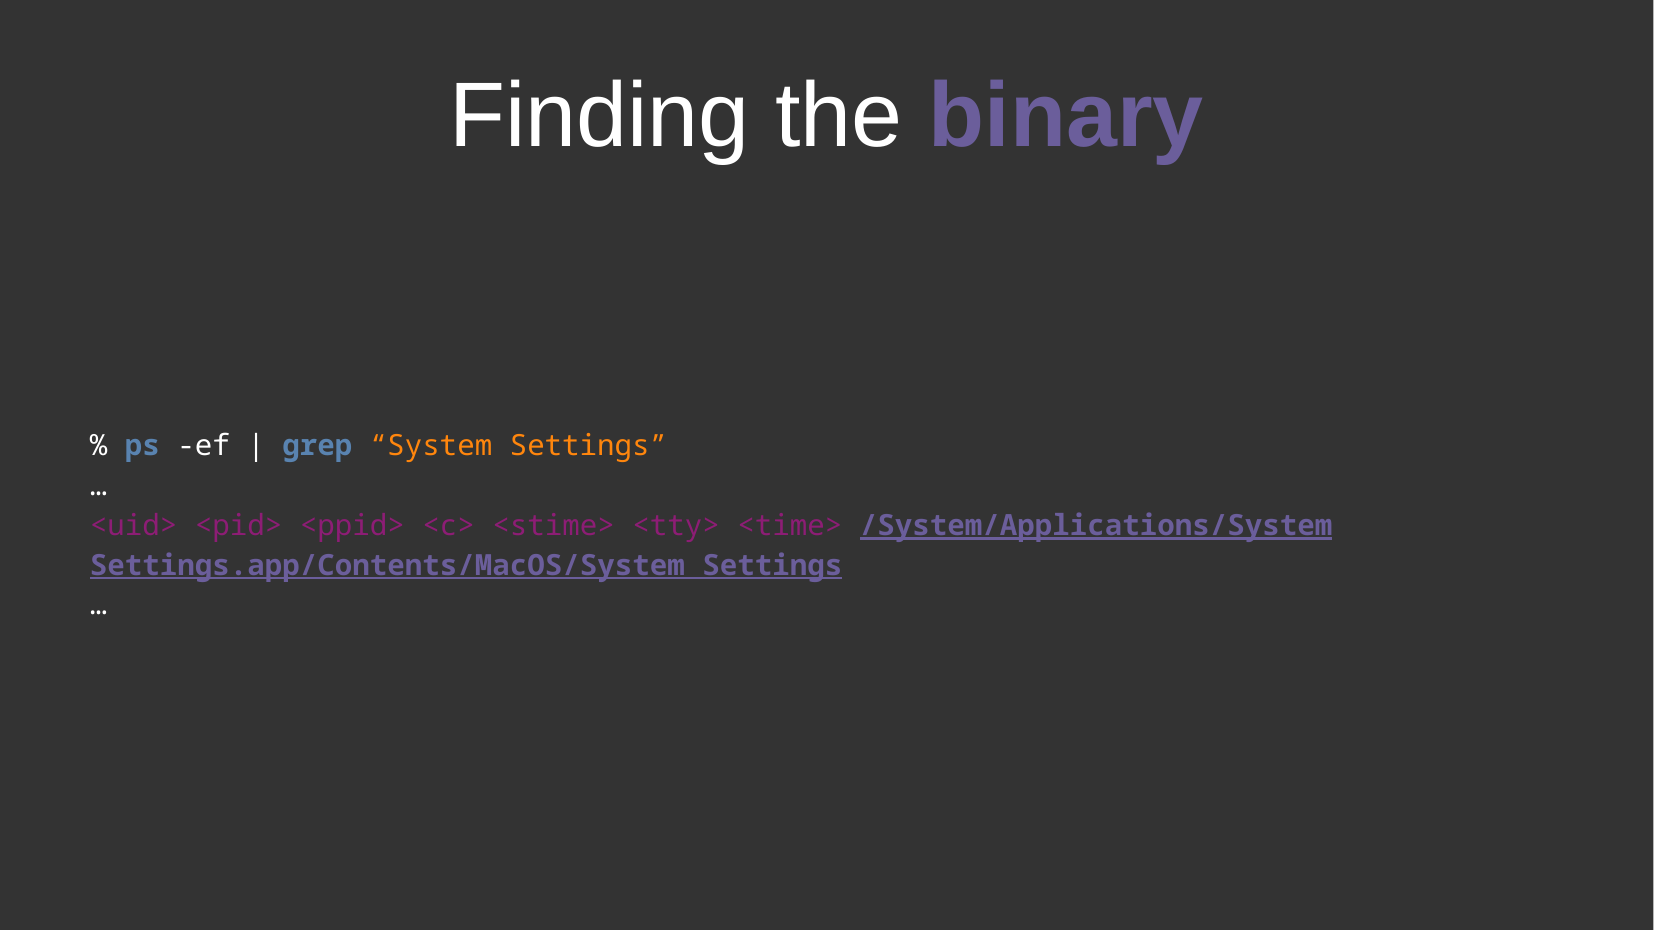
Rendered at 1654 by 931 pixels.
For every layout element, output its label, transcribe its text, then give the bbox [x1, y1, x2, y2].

text_box % ps -ef | grep “System Settings” … <uid> <pid> <ppid> <c> <stime> <tty> <time> /System/Applications/System Settings.app/Contents/MacOS/System Settings … [75, 225, 1613, 863]
title Finding the binary [82, 37, 1571, 193]
